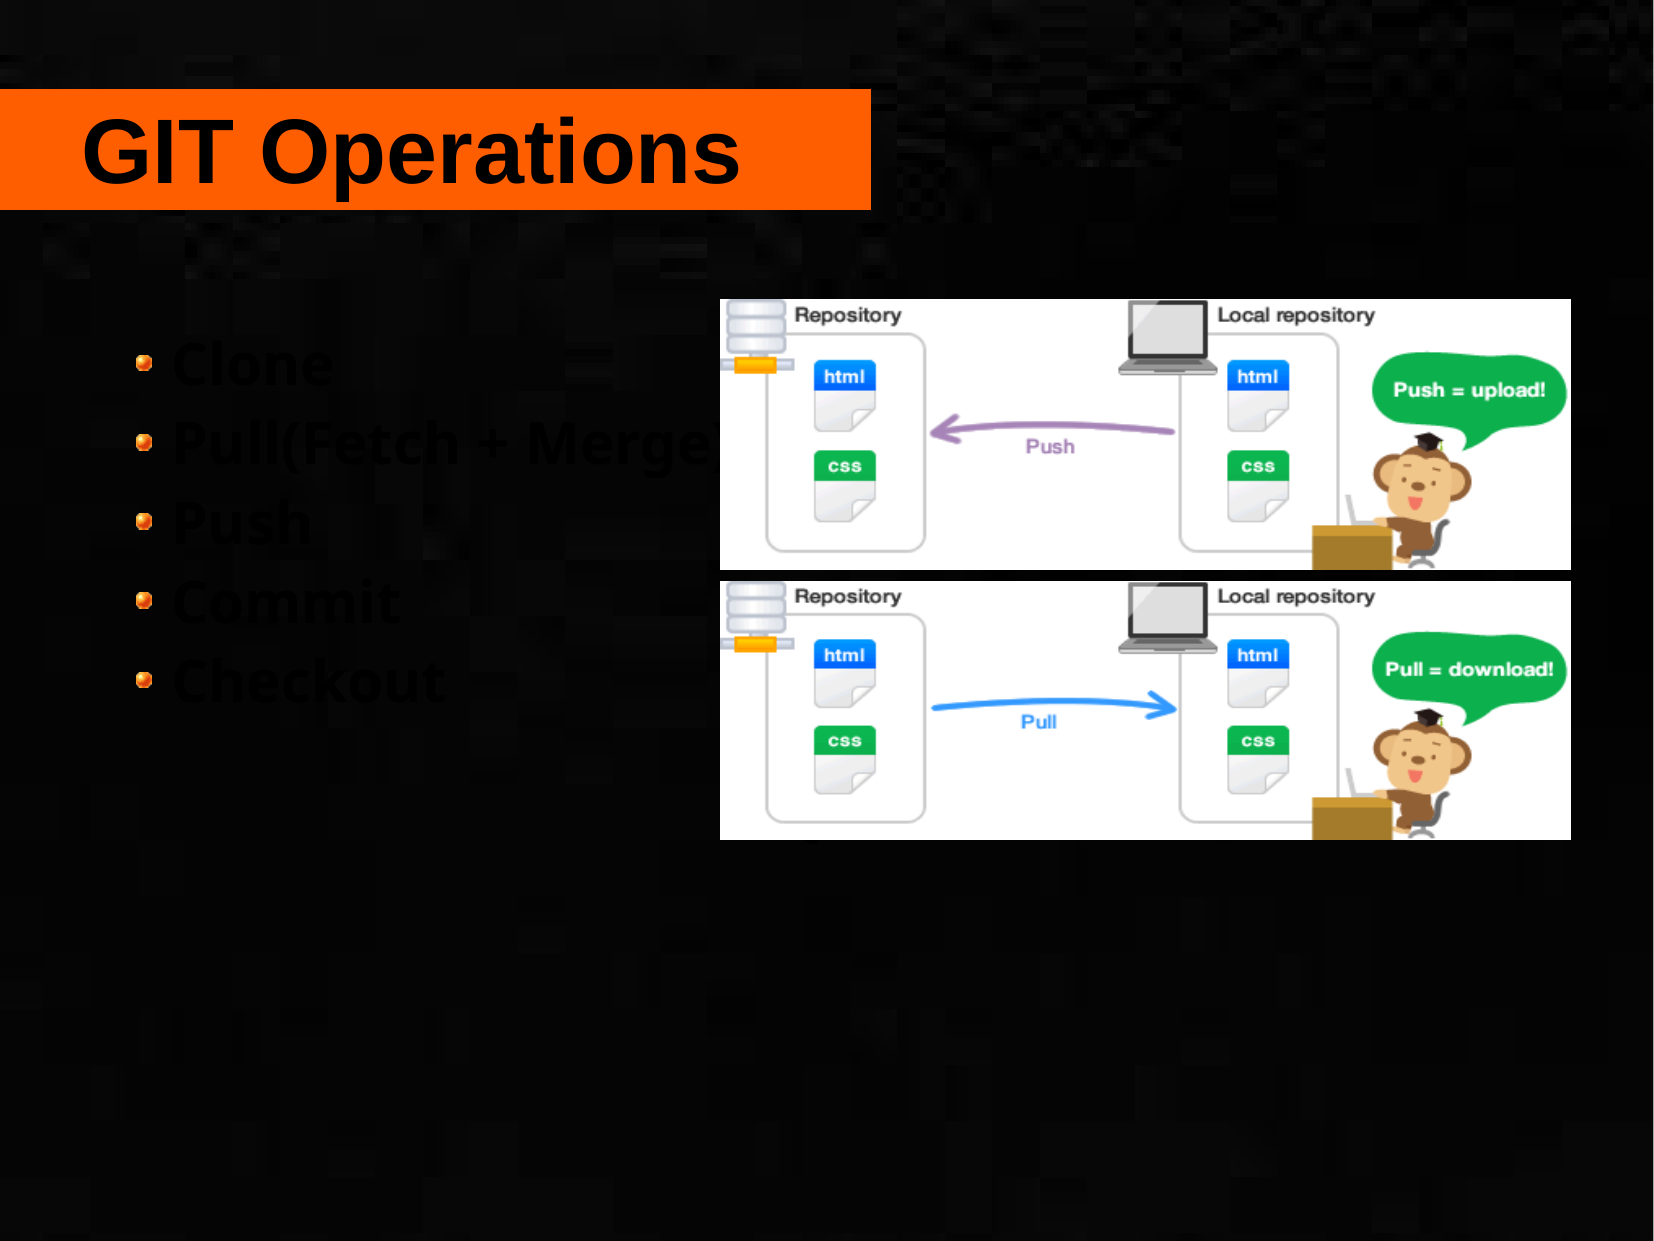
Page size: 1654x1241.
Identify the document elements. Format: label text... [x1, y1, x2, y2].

title GIT Operations [0, 77, 901, 226]
text_box Clone Pull(Fetch + Merge) Push Commit Checkout [121, 316, 1554, 1035]
picture [0, 0, 1654, 1241]
